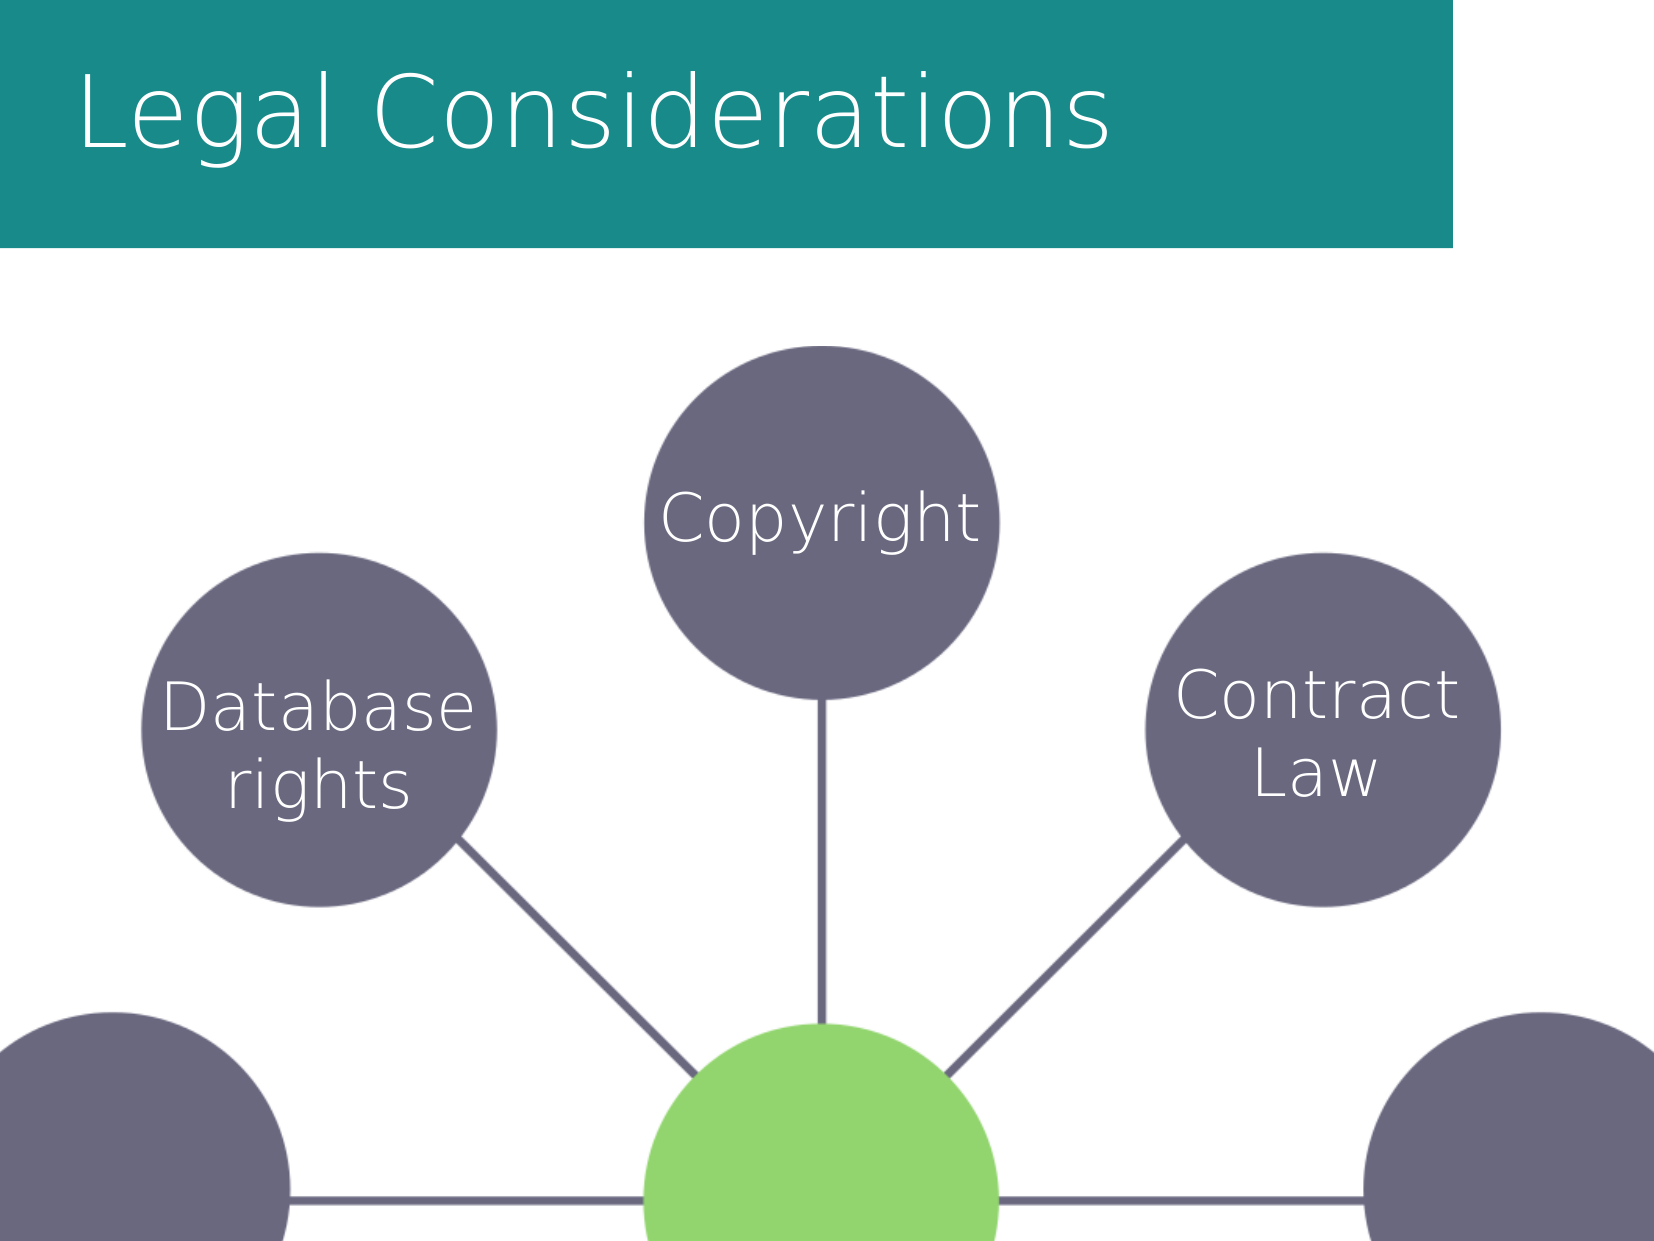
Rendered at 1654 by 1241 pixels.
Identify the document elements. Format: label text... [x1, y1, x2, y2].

text_box Database rights [112, 661, 526, 832]
picture [0, 346, 1654, 1241]
text_box Contract Law [1110, 649, 1524, 820]
text_box Copyright [643, 472, 1058, 566]
text_box Legal Considerations [59, 47, 1205, 299]
text_box [0, 0, 1453, 249]
